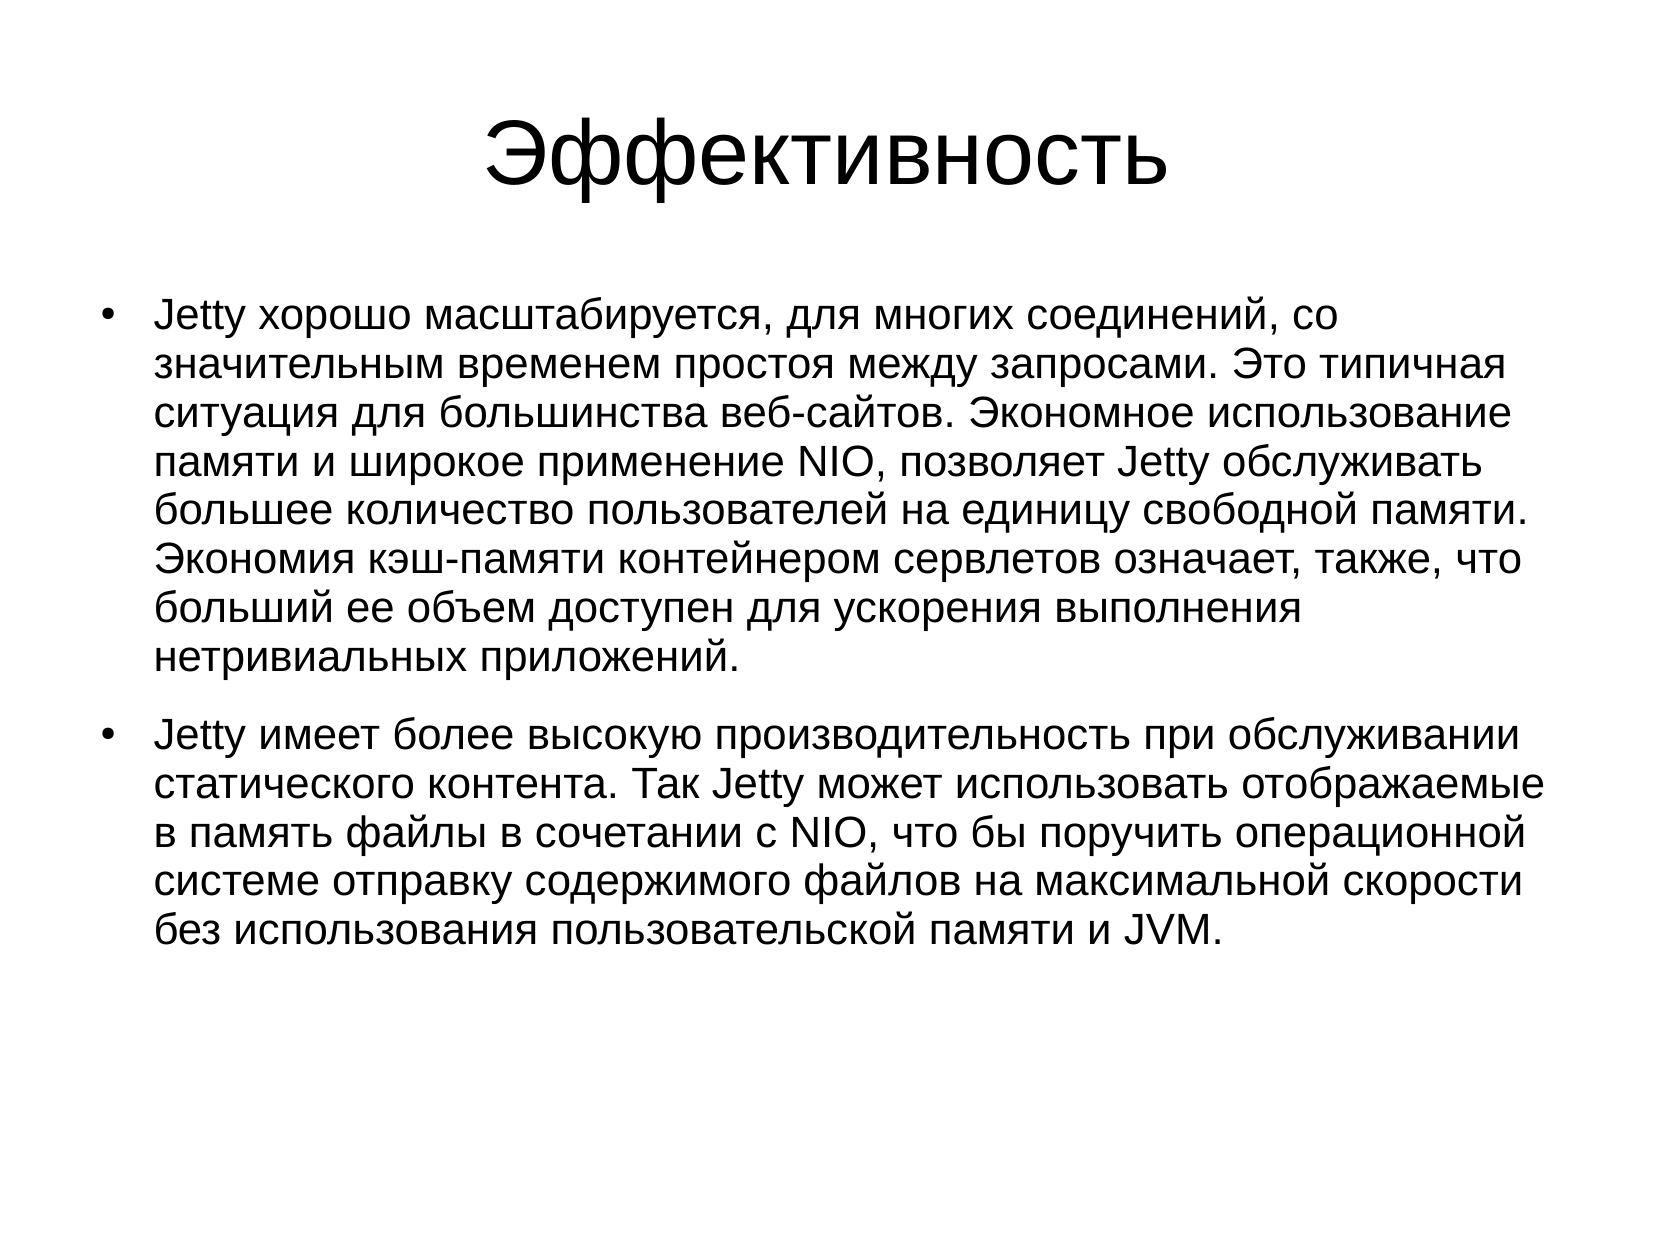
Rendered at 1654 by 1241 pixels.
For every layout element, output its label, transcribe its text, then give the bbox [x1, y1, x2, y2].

list Jetty хорошо масштабируется, для многих соединений, со значительным временем простоя между запросами. Это типичная ситуация для большинства веб-сайтов. Экономное использование памяти и широкое применение NIO, позволяет Jetty обслуживать большее количество пользователей на единицу свободной памяти. Экономия кэш-памяти контейнером сервлетов означает, также, что больший ее объем доступен для ускорения выполнения нетривиальных приложений. Jetty имеет более высокую производительность при обслуживании статического контента. Так Jetty может использовать отображаемые в память файлы в сочетании с NIO, что бы поручить операционной системе отправку содержимого файлов на максимальной скорости без использования пользовательской памяти и JVM. [82, 290, 1571, 1010]
title Эффективность [82, 49, 1571, 257]
